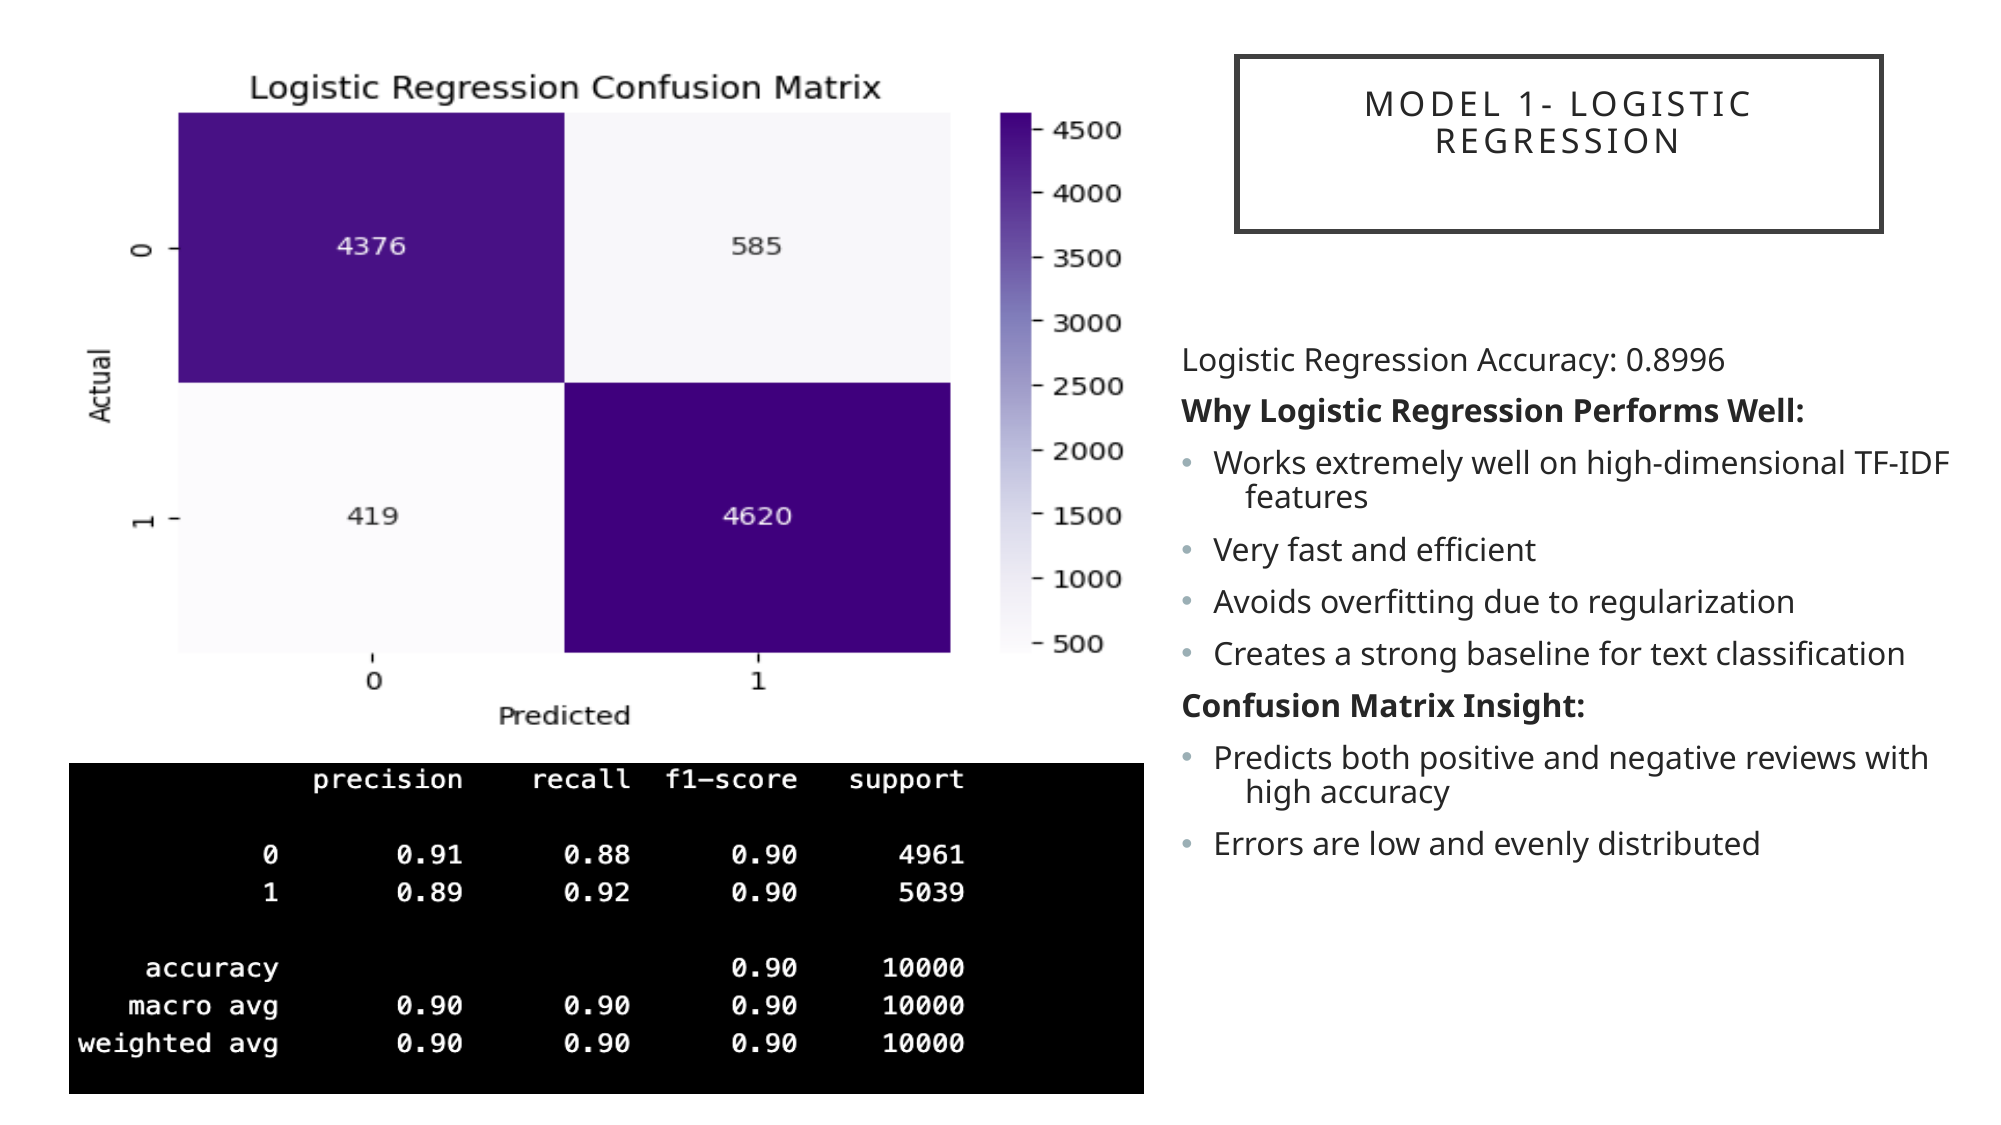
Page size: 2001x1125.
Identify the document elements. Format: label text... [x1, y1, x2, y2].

picture [69, 763, 1144, 1094]
list Logistic Regression Accuracy: 0.8996 Why Logistic Regression Performs Well: Works extremely well on high-dimensional TF-IDF features Very fast and efficient Avoids overfitting due to regularization Creates a strong baseline for text classification Confusion Matrix Insight: Predicts both positive and negative reviews with high accuracy Errors are low and evenly distributed [1166, 331, 2000, 875]
title MODEL 1- LOGISTIC REGRESSION [1236, 56, 1882, 232]
picture [69, 57, 1144, 746]
